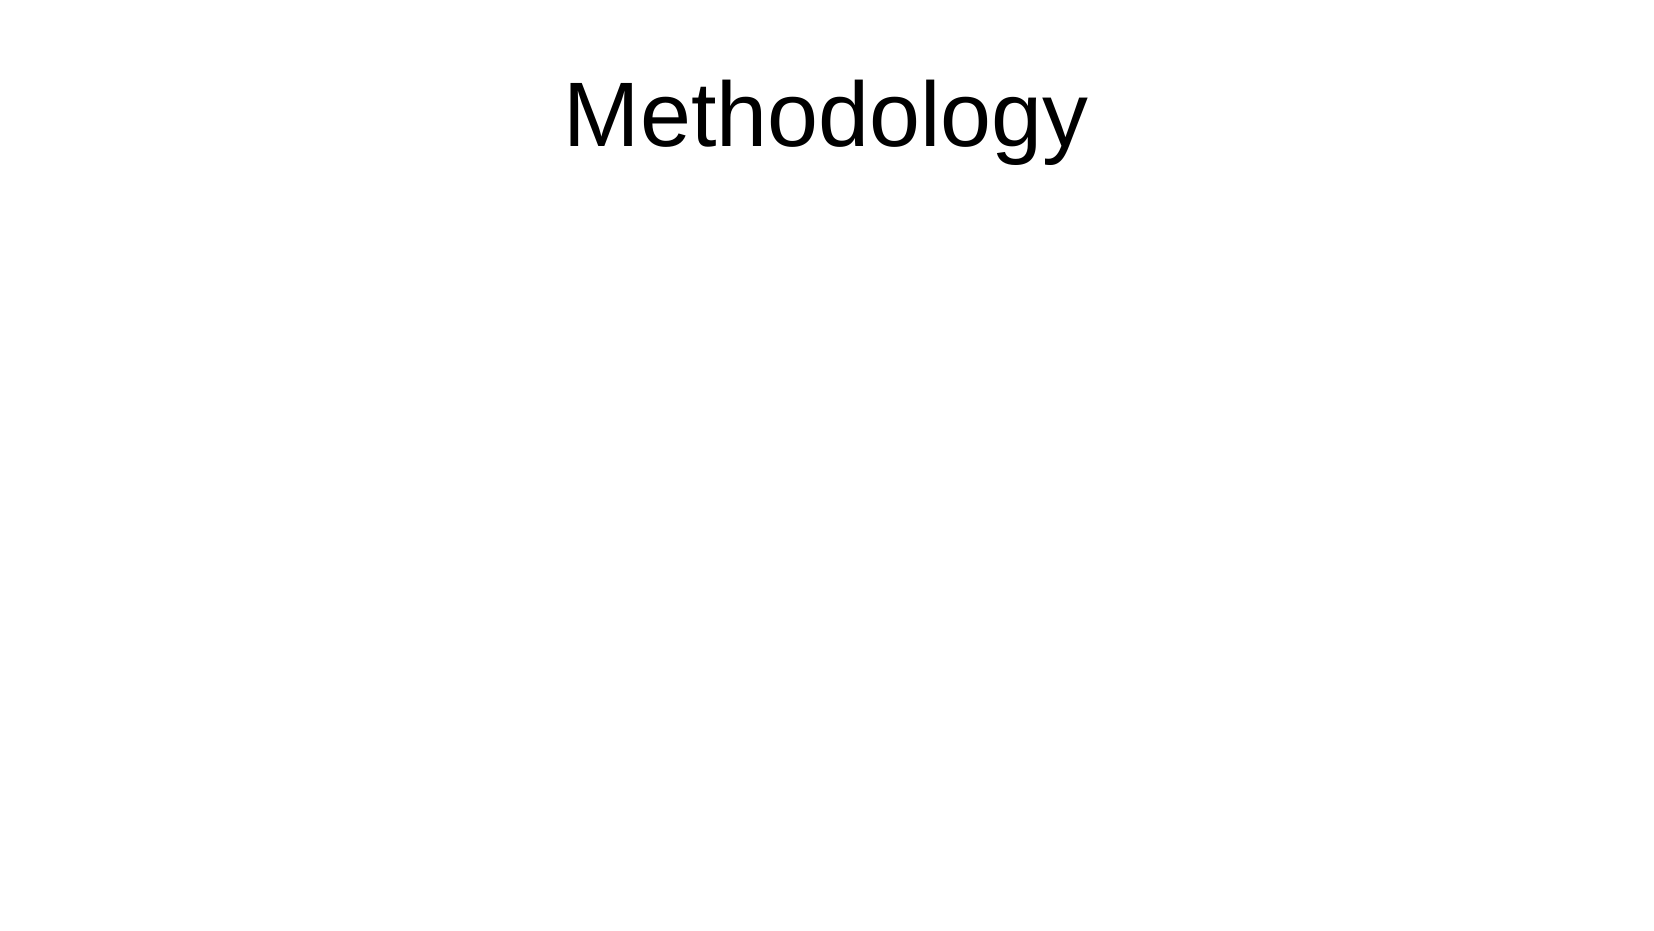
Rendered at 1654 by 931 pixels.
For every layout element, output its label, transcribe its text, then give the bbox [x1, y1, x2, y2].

title Methodology [82, 37, 1571, 193]
